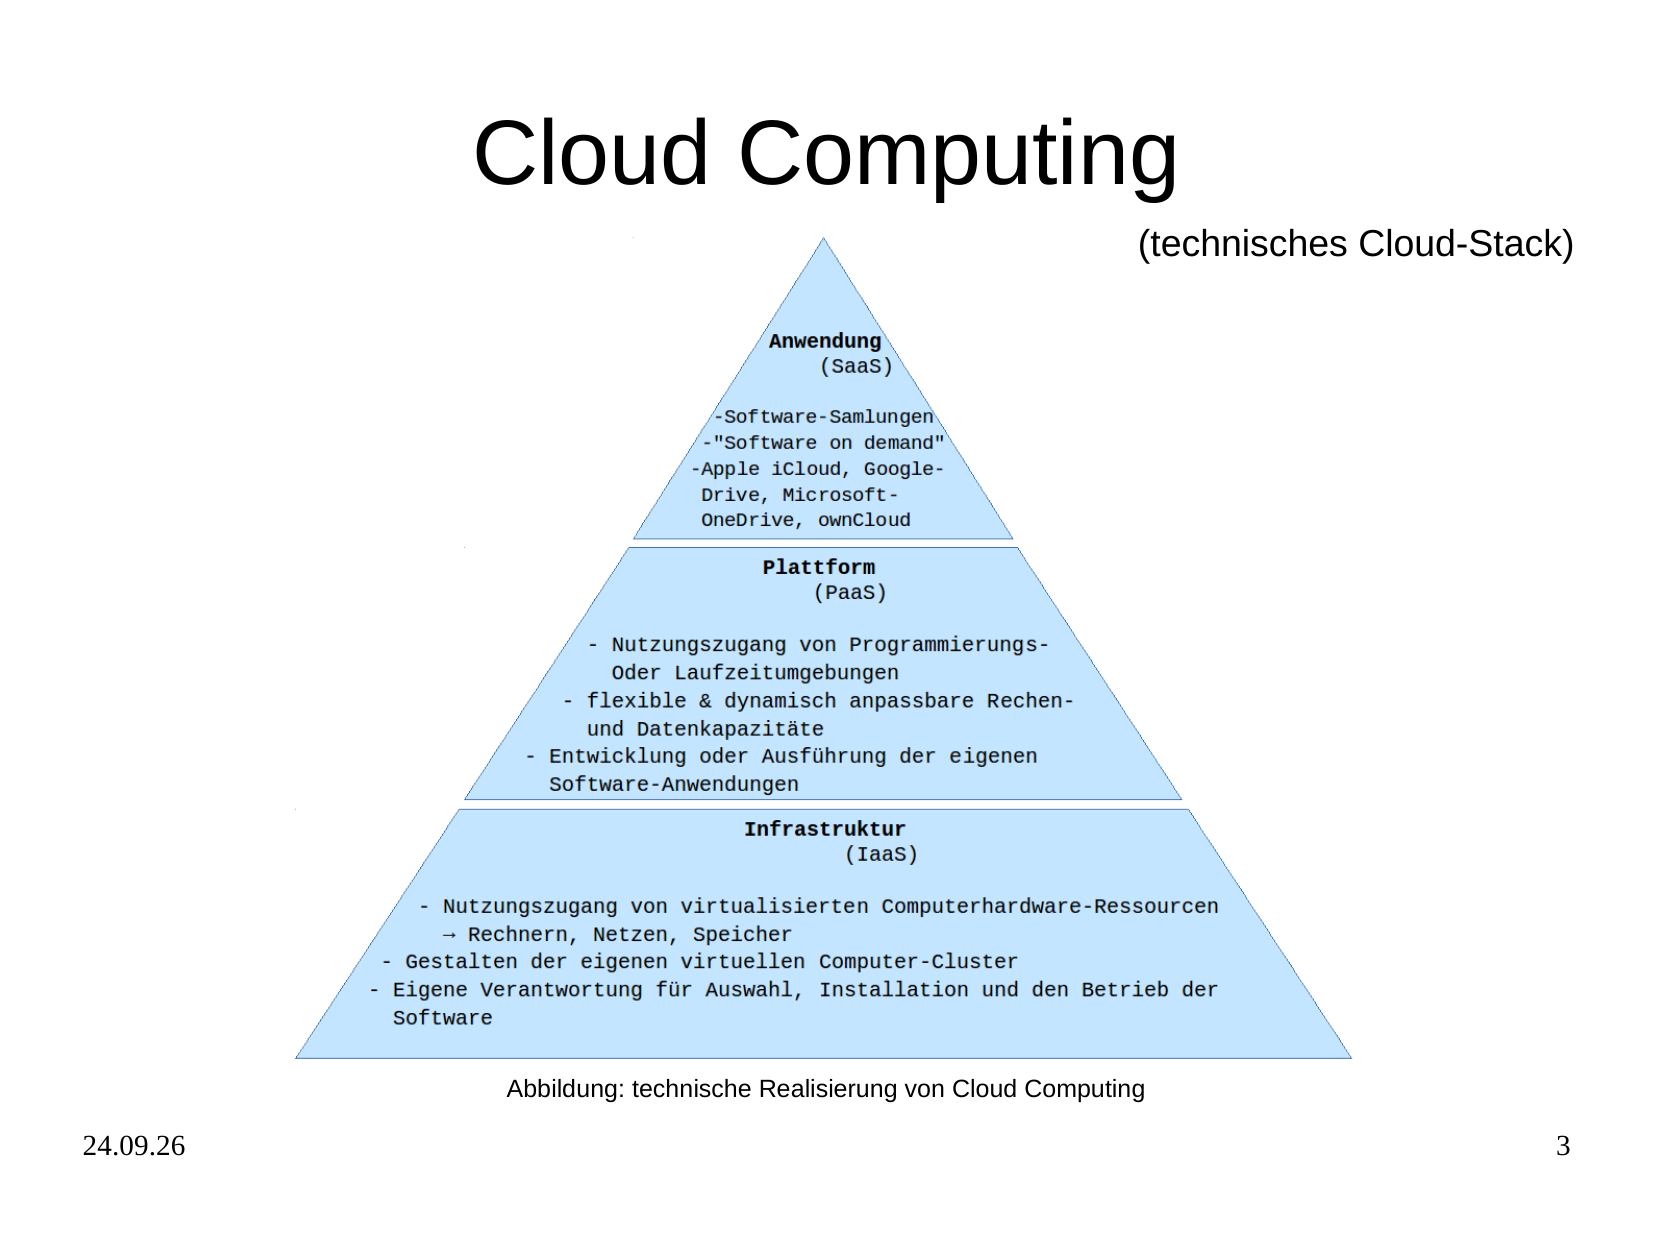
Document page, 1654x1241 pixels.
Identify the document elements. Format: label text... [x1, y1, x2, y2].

picture [295, 233, 1465, 1061]
text_box Abbildung: technische Realisierung von Cloud Computing [491, 1067, 1162, 1111]
title Cloud Computing [82, 49, 1571, 257]
text_box (technisches Cloud-Stack) [1123, 214, 1590, 272]
